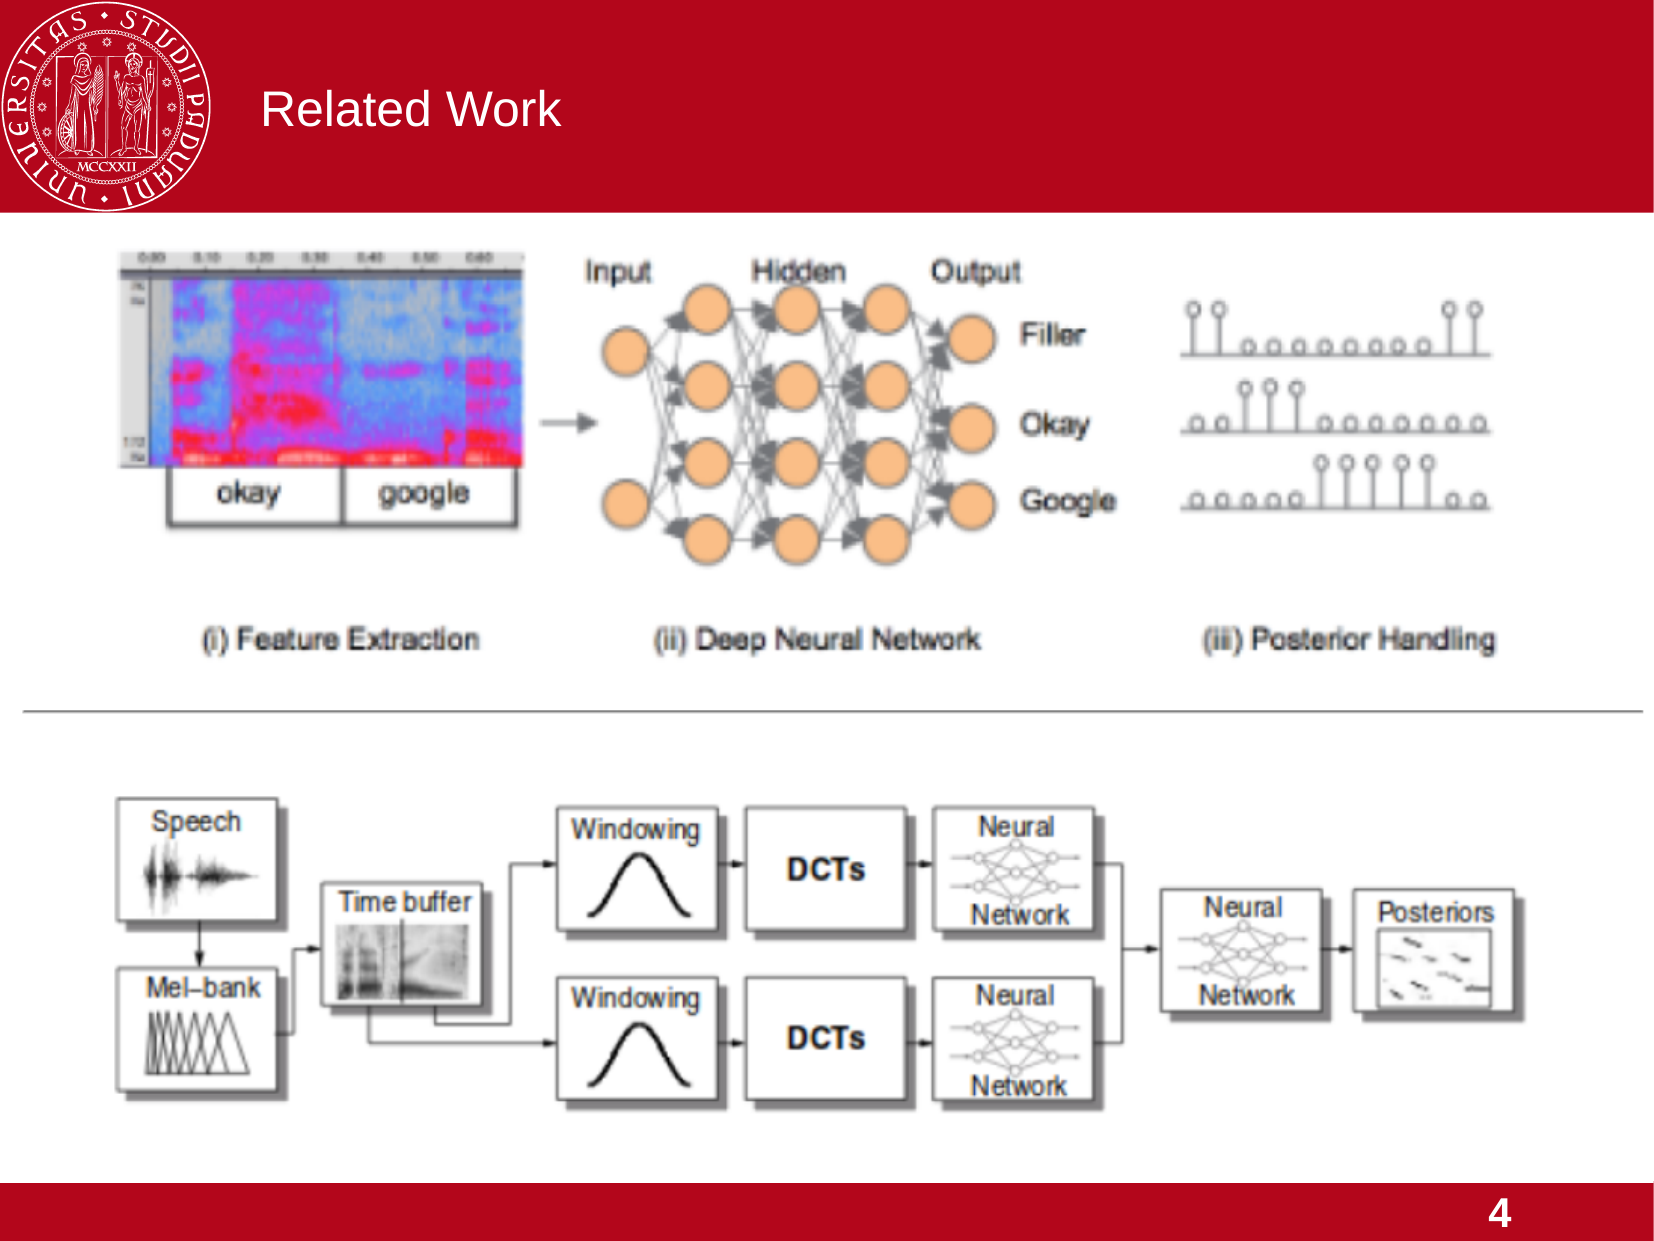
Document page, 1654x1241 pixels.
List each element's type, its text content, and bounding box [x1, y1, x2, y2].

title Related Work [259, 0, 1619, 213]
text_box [1488, 1183, 1630, 1241]
picture [0, 217, 1654, 1183]
